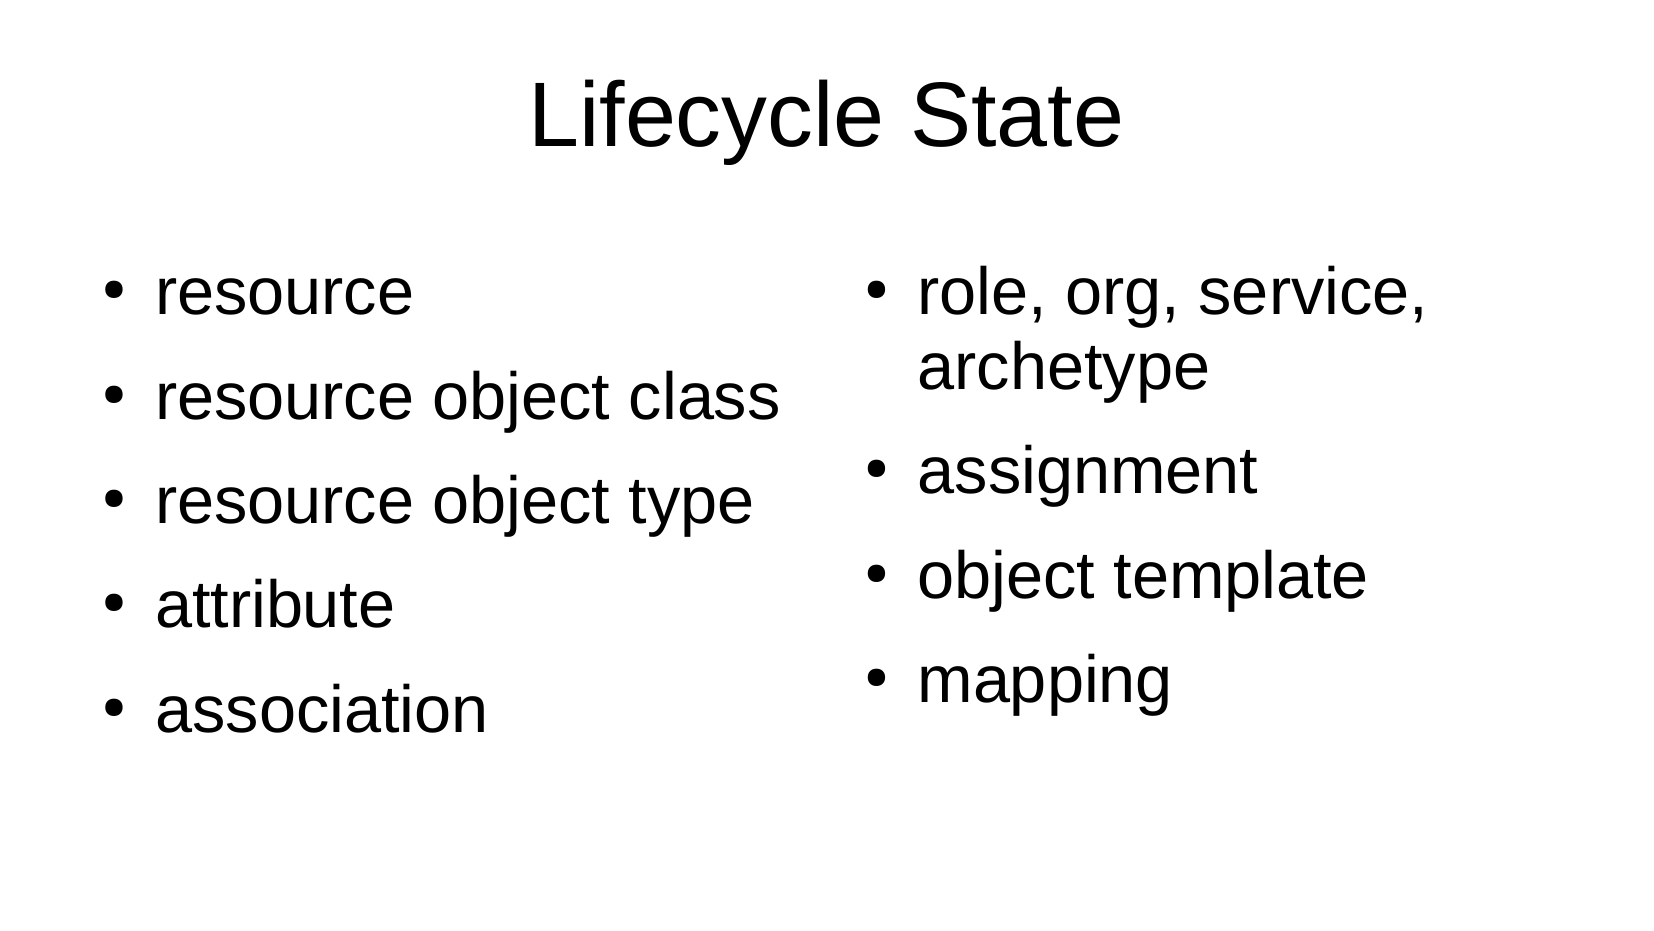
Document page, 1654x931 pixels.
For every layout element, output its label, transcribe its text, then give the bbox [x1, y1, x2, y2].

list resource resource object class resource object type attribute association [84, 254, 811, 794]
list role, org, service, archetype assignment object template mapping [846, 254, 1574, 794]
title Lifecycle State [82, 37, 1571, 193]
